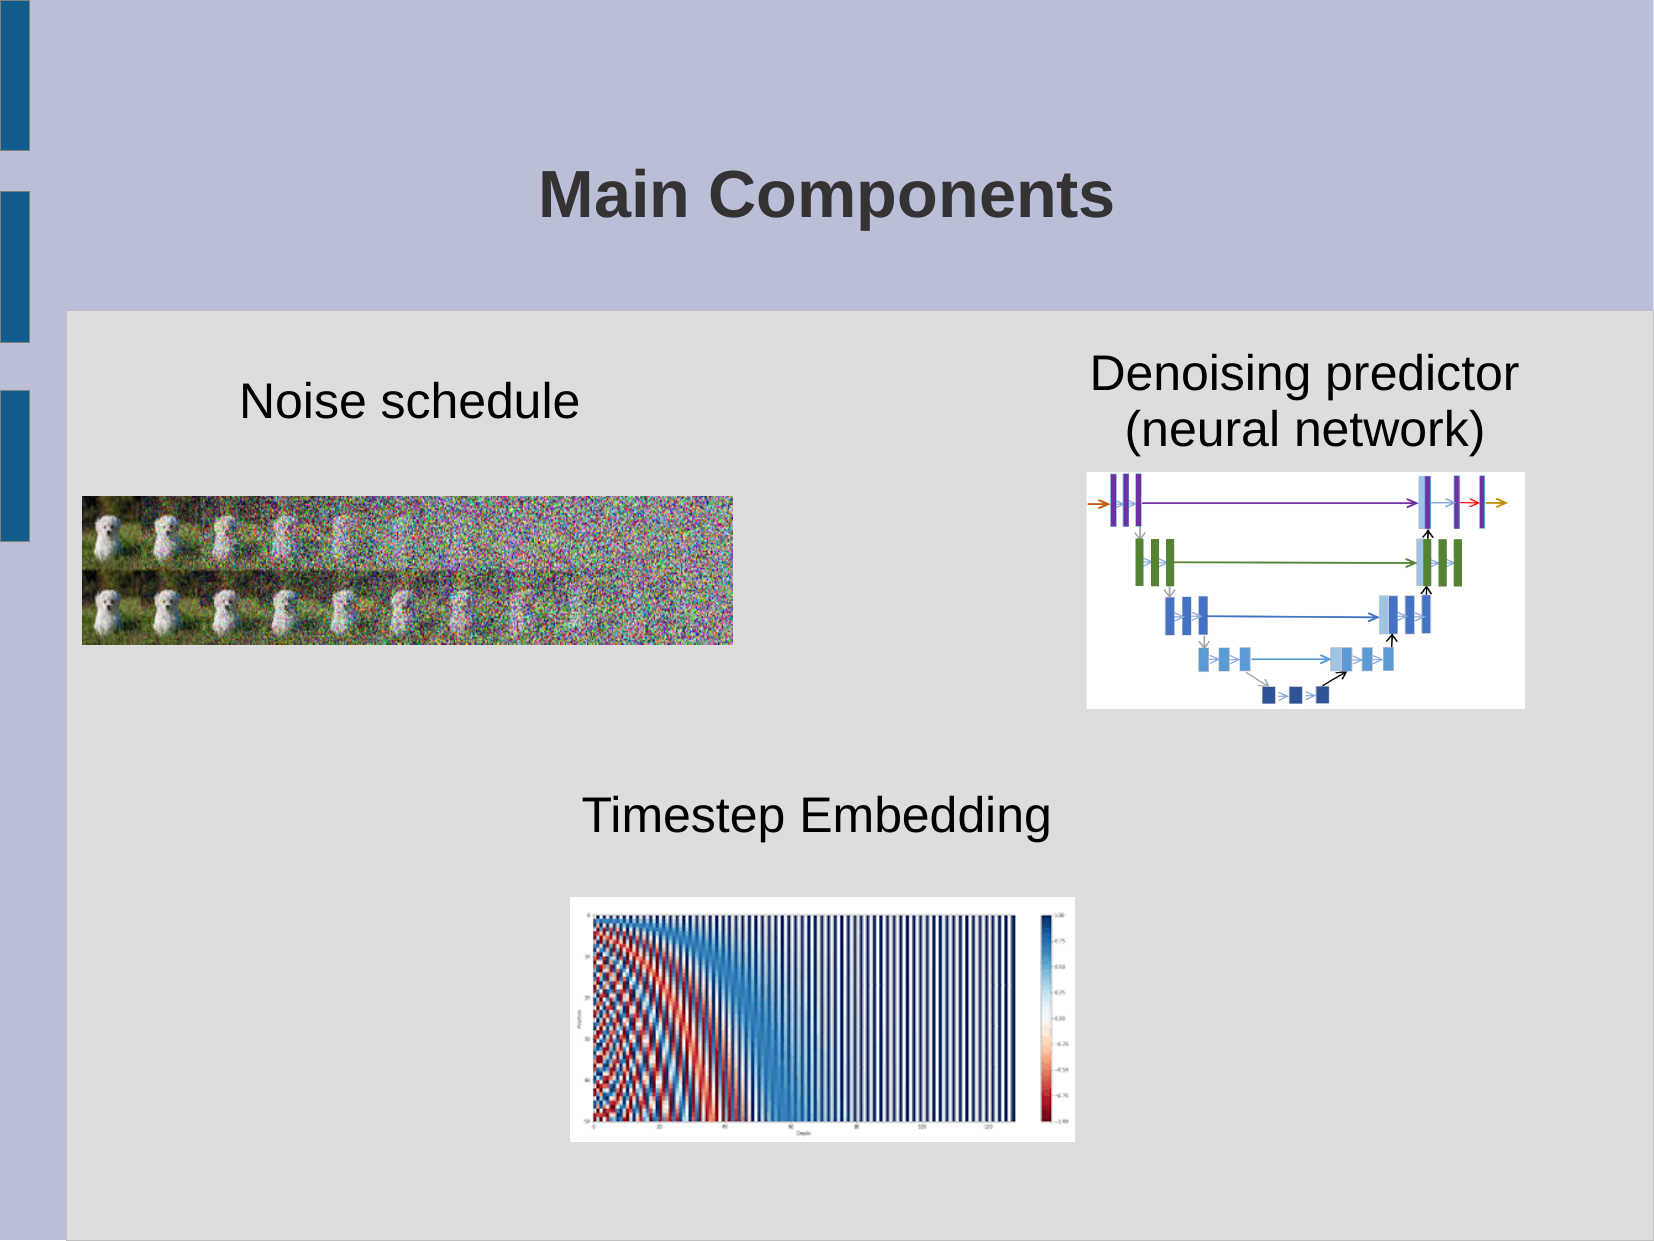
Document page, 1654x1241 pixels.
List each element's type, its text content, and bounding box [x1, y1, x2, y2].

title Main Components [121, 91, 1534, 299]
text_box Denoising predictor (neural network) [1074, 337, 1536, 485]
picture [1086, 472, 1525, 709]
picture [570, 897, 1075, 1142]
text_box Timestep Embedding [566, 779, 1067, 851]
picture [82, 496, 733, 645]
text_box Noise schedule [224, 366, 638, 437]
